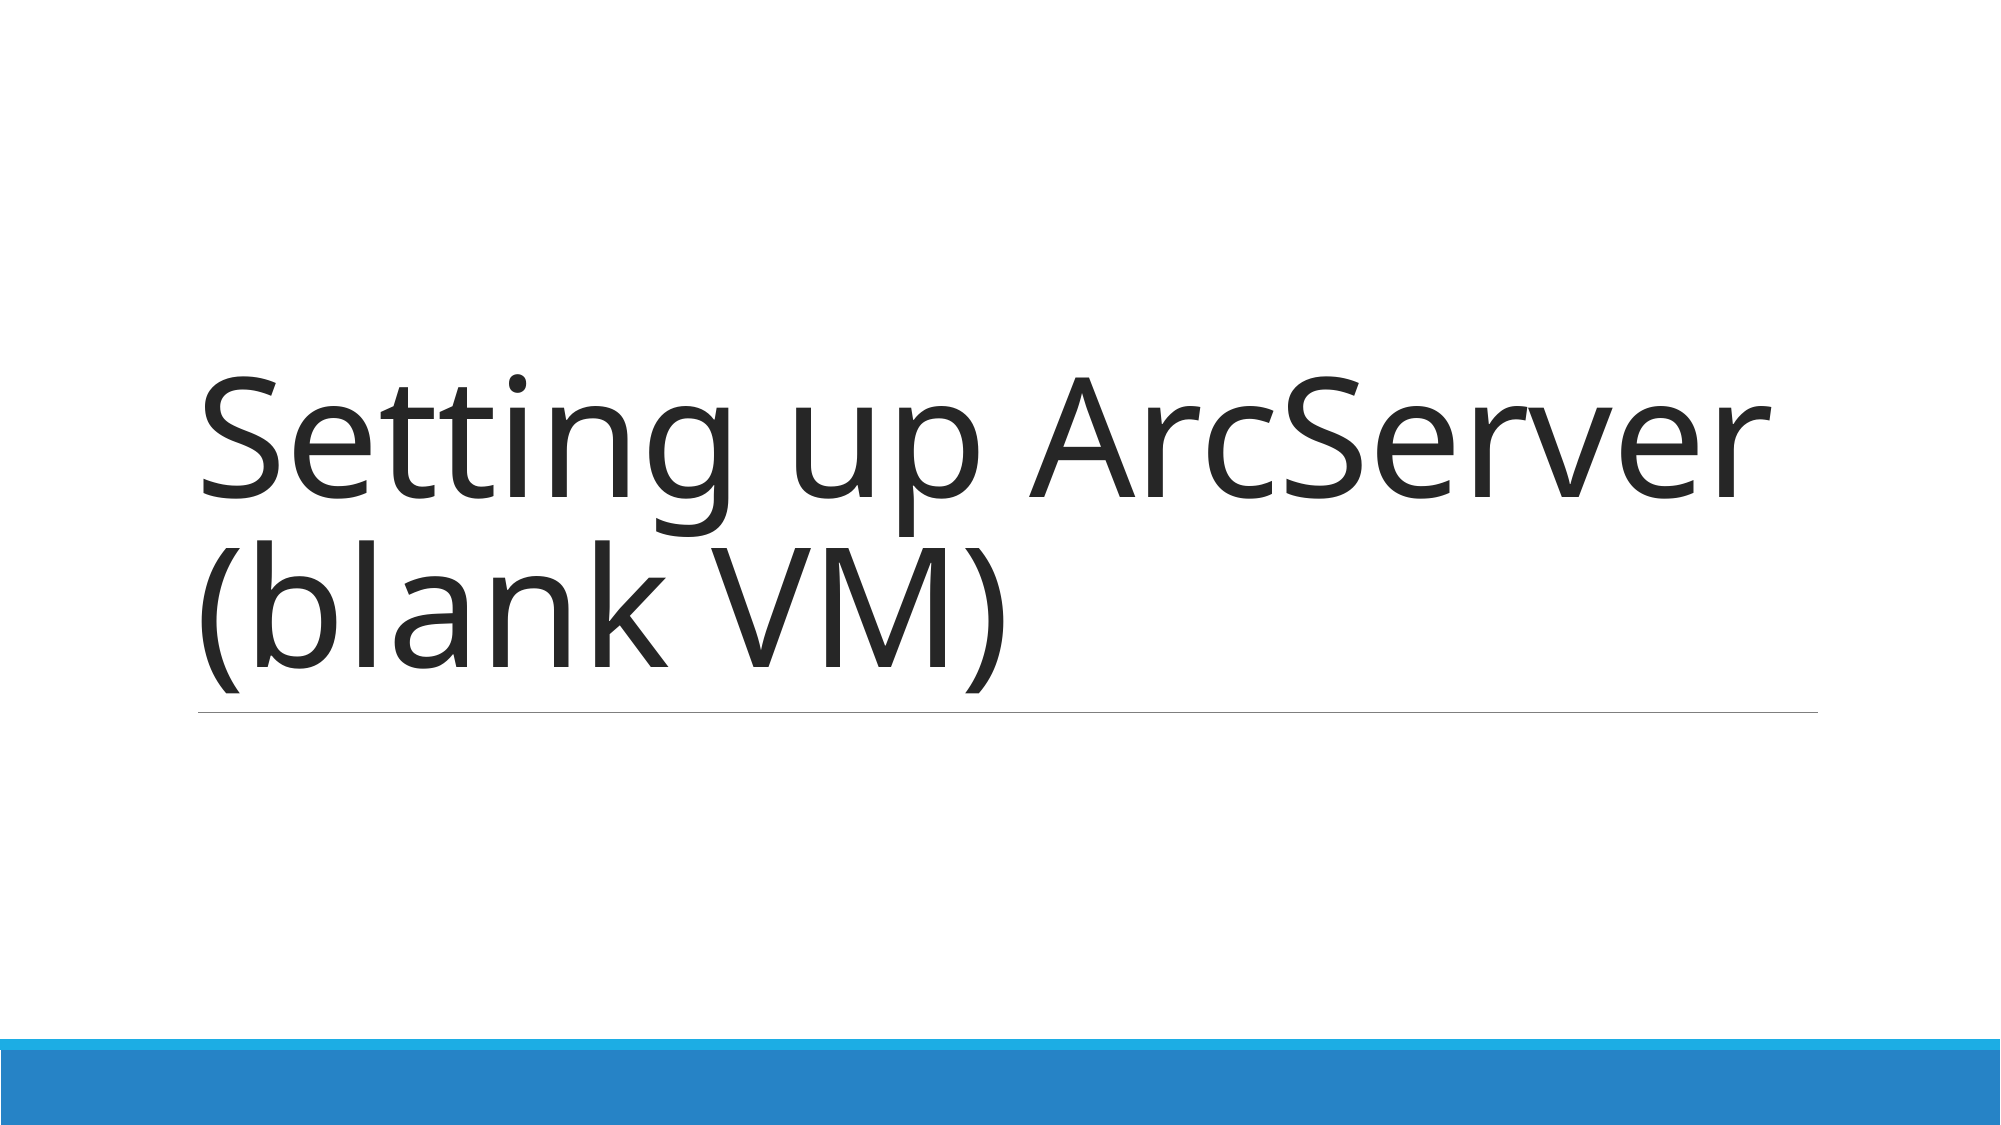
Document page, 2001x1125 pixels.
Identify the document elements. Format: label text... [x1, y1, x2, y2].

title Setting up ArcServer (blank VM) [180, 124, 1831, 710]
